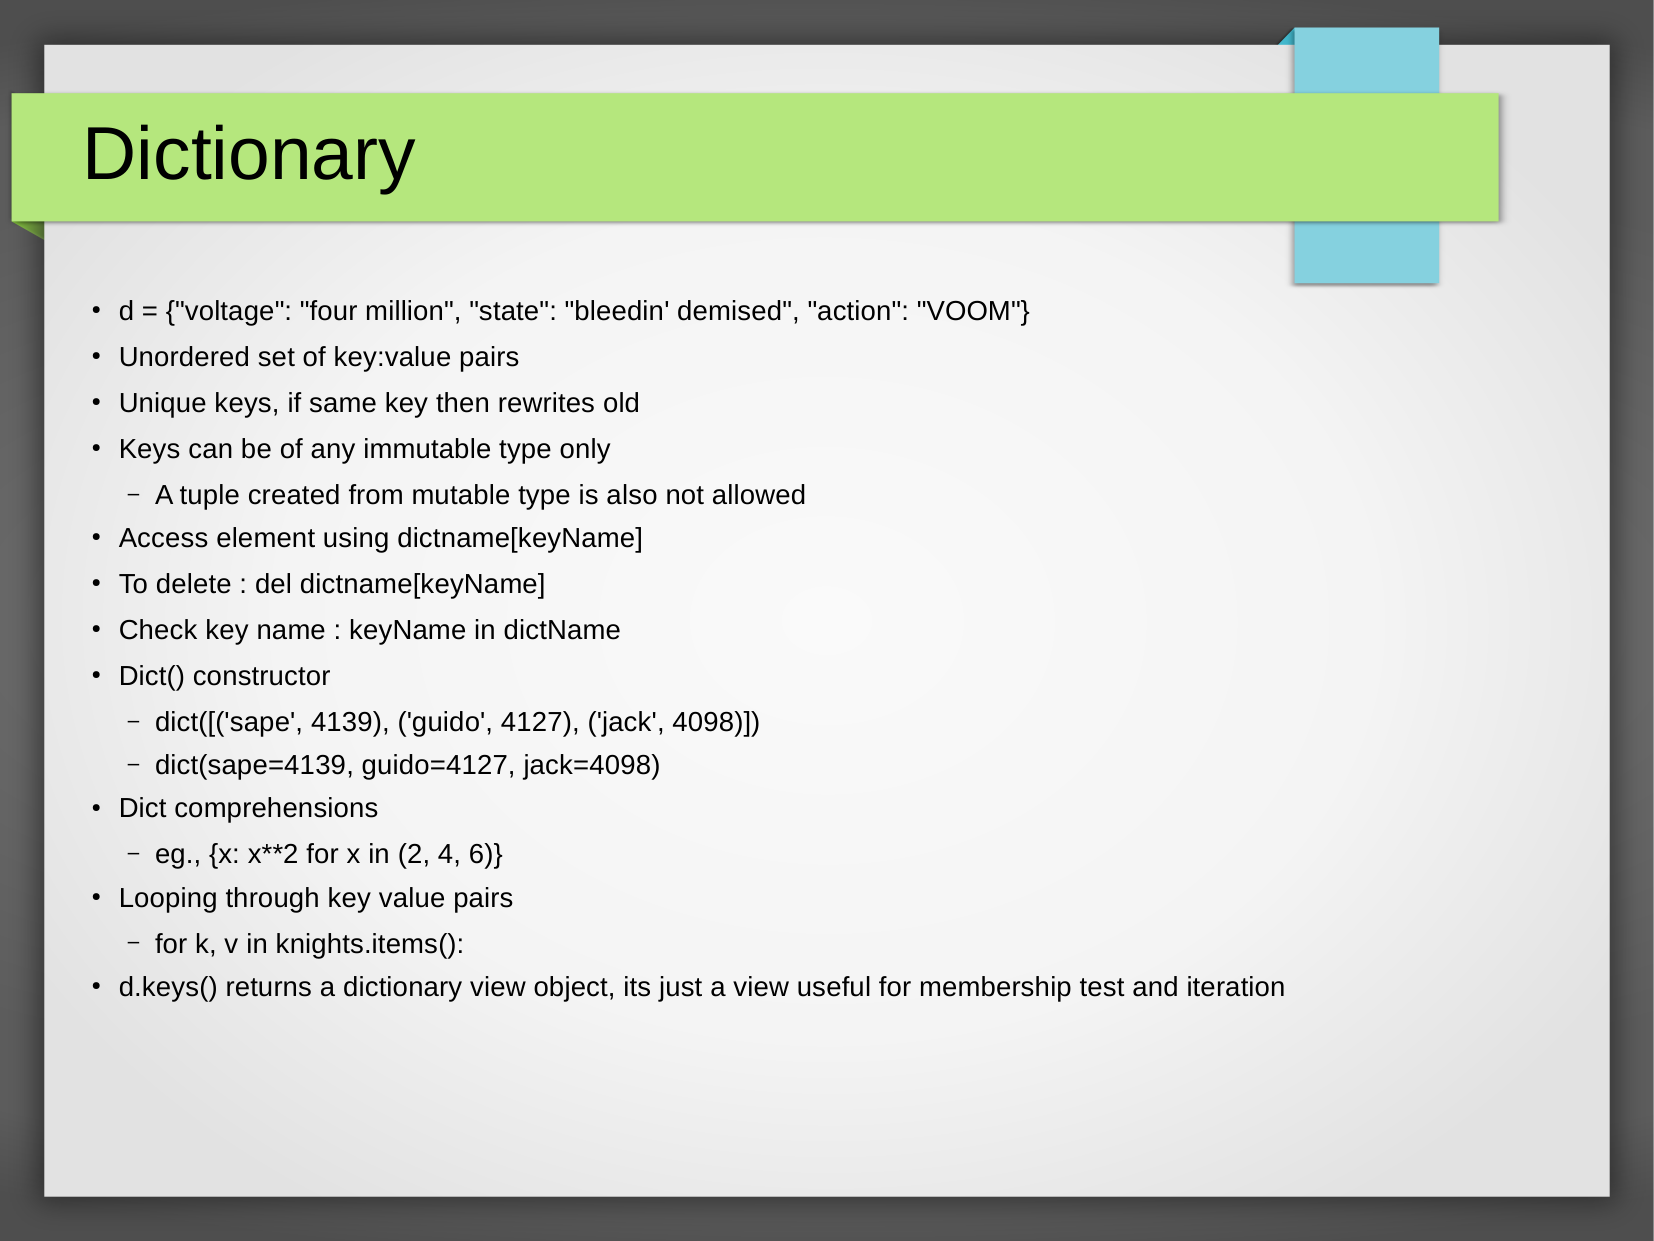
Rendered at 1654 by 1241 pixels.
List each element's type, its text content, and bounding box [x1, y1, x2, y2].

picture [0, 0, 1654, 1241]
list d = {"voltage": "four million", "state": "bleedin' demised", "action": "VOOM"} Unordered set of key:value pairs Unique keys, if same key then rewrites old Keys can be of any immutable type only A tuple created from mutable type is also not allowed Access element using dictname[keyName] To delete : del dictname[keyName] Check key name : keyName in dictName Dict() constructor dict([('sape', 4139), ('guido', 4127), ('jack', 4098)]) dict(sape=4139, guido=4127, jack=4098) Dict comprehensions eg., {x: x**2 for x in (2, 4, 6)} Looping through key value pairs for k, v in knights.items(): d.keys() returns a dictionary view object, its just a view useful for membership test and iteration [82, 295, 1571, 1015]
title Dictionary [82, 94, 1264, 213]
